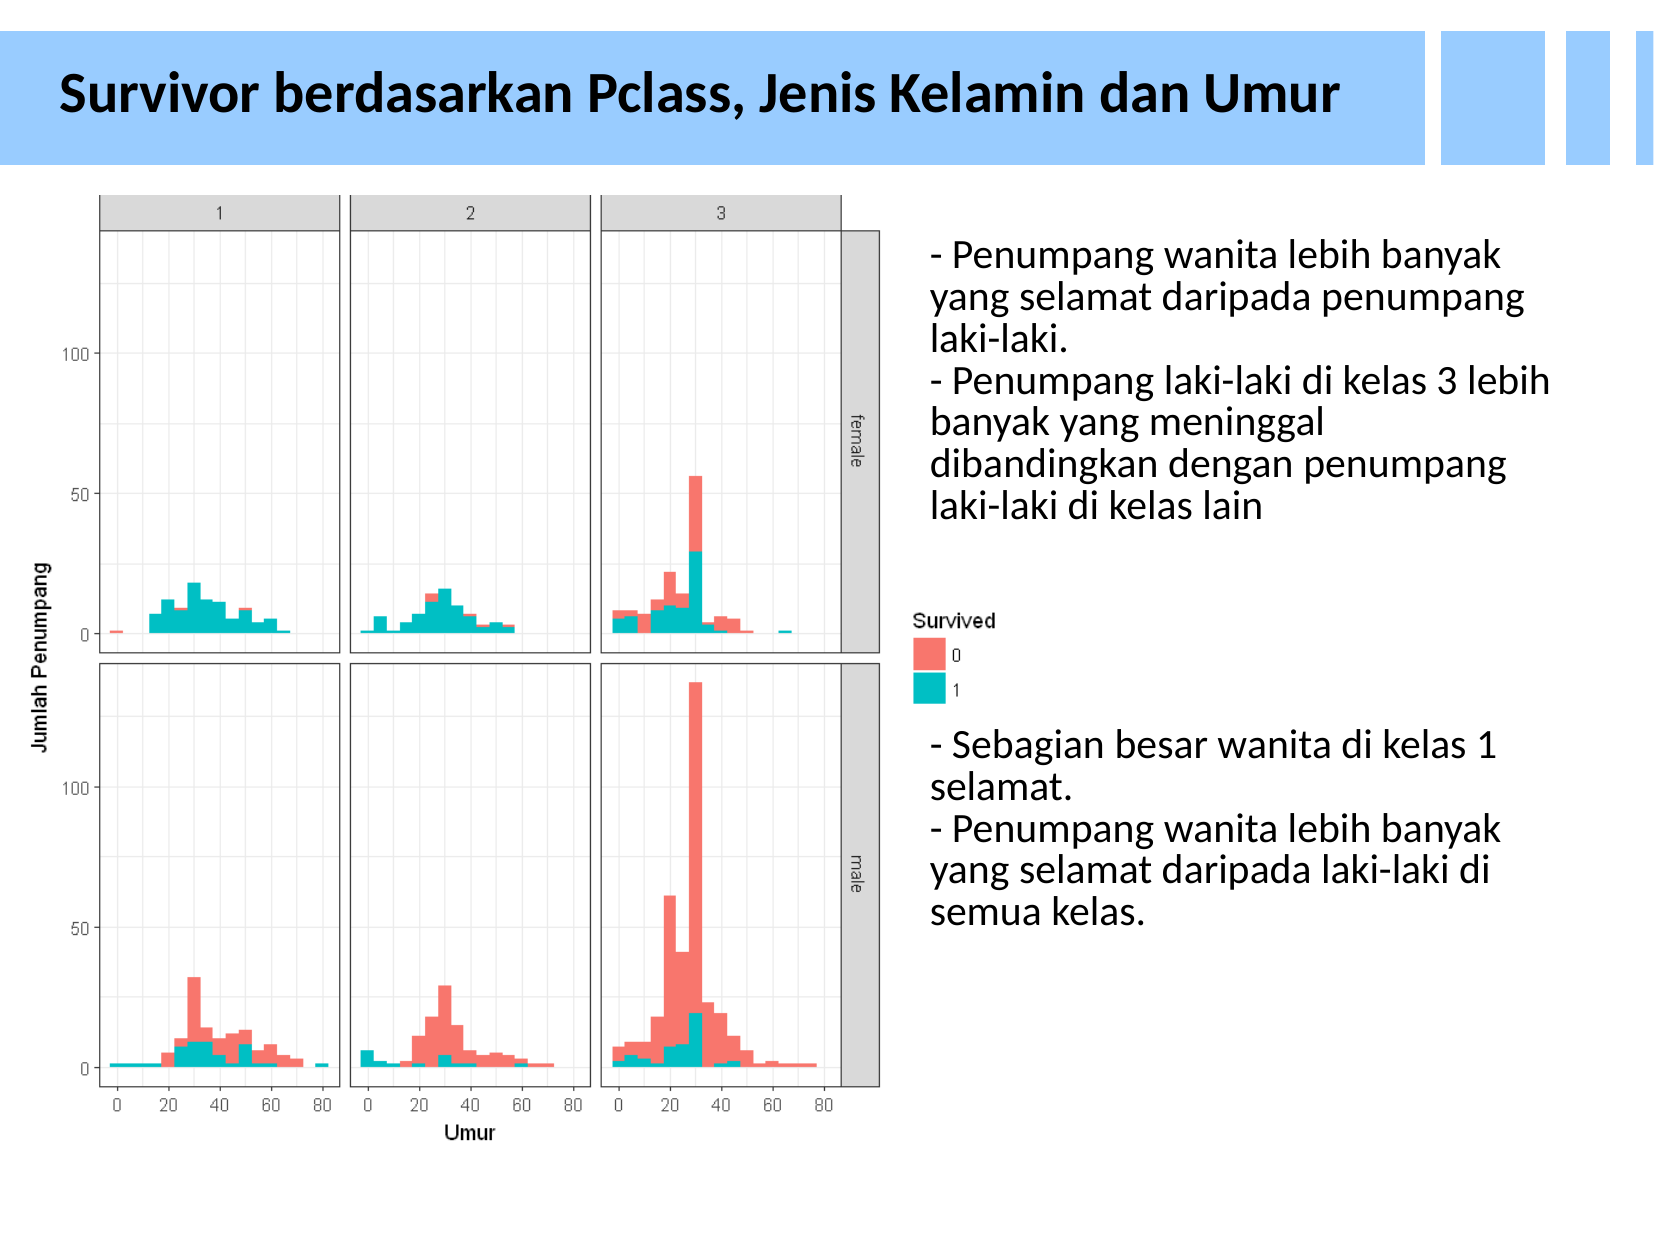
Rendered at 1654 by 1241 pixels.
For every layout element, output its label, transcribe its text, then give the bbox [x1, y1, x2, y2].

text_box - Sebagian besar wanita di kelas 1 selamat. - Penumpang wanita lebih banyak yang selamat daripada laki-laki di semua kelas. [915, 720, 1578, 990]
text_box [1440, 30, 1546, 166]
text_box Survivor berdasarkan Pclass, Jenis Kelamin dan Umur [0, 30, 1426, 166]
picture [18, 195, 1021, 1151]
text_box - Penumpang wanita lebih banyak yang selamat daripada penumpang laki-laki. - Penumpang laki-laki di kelas 3 lebih banyak yang meninggal dibandingkan dengan penumpang laki-laki di kelas lain [915, 230, 1578, 603]
text_box [1635, 30, 1654, 166]
text_box [1565, 30, 1611, 166]
